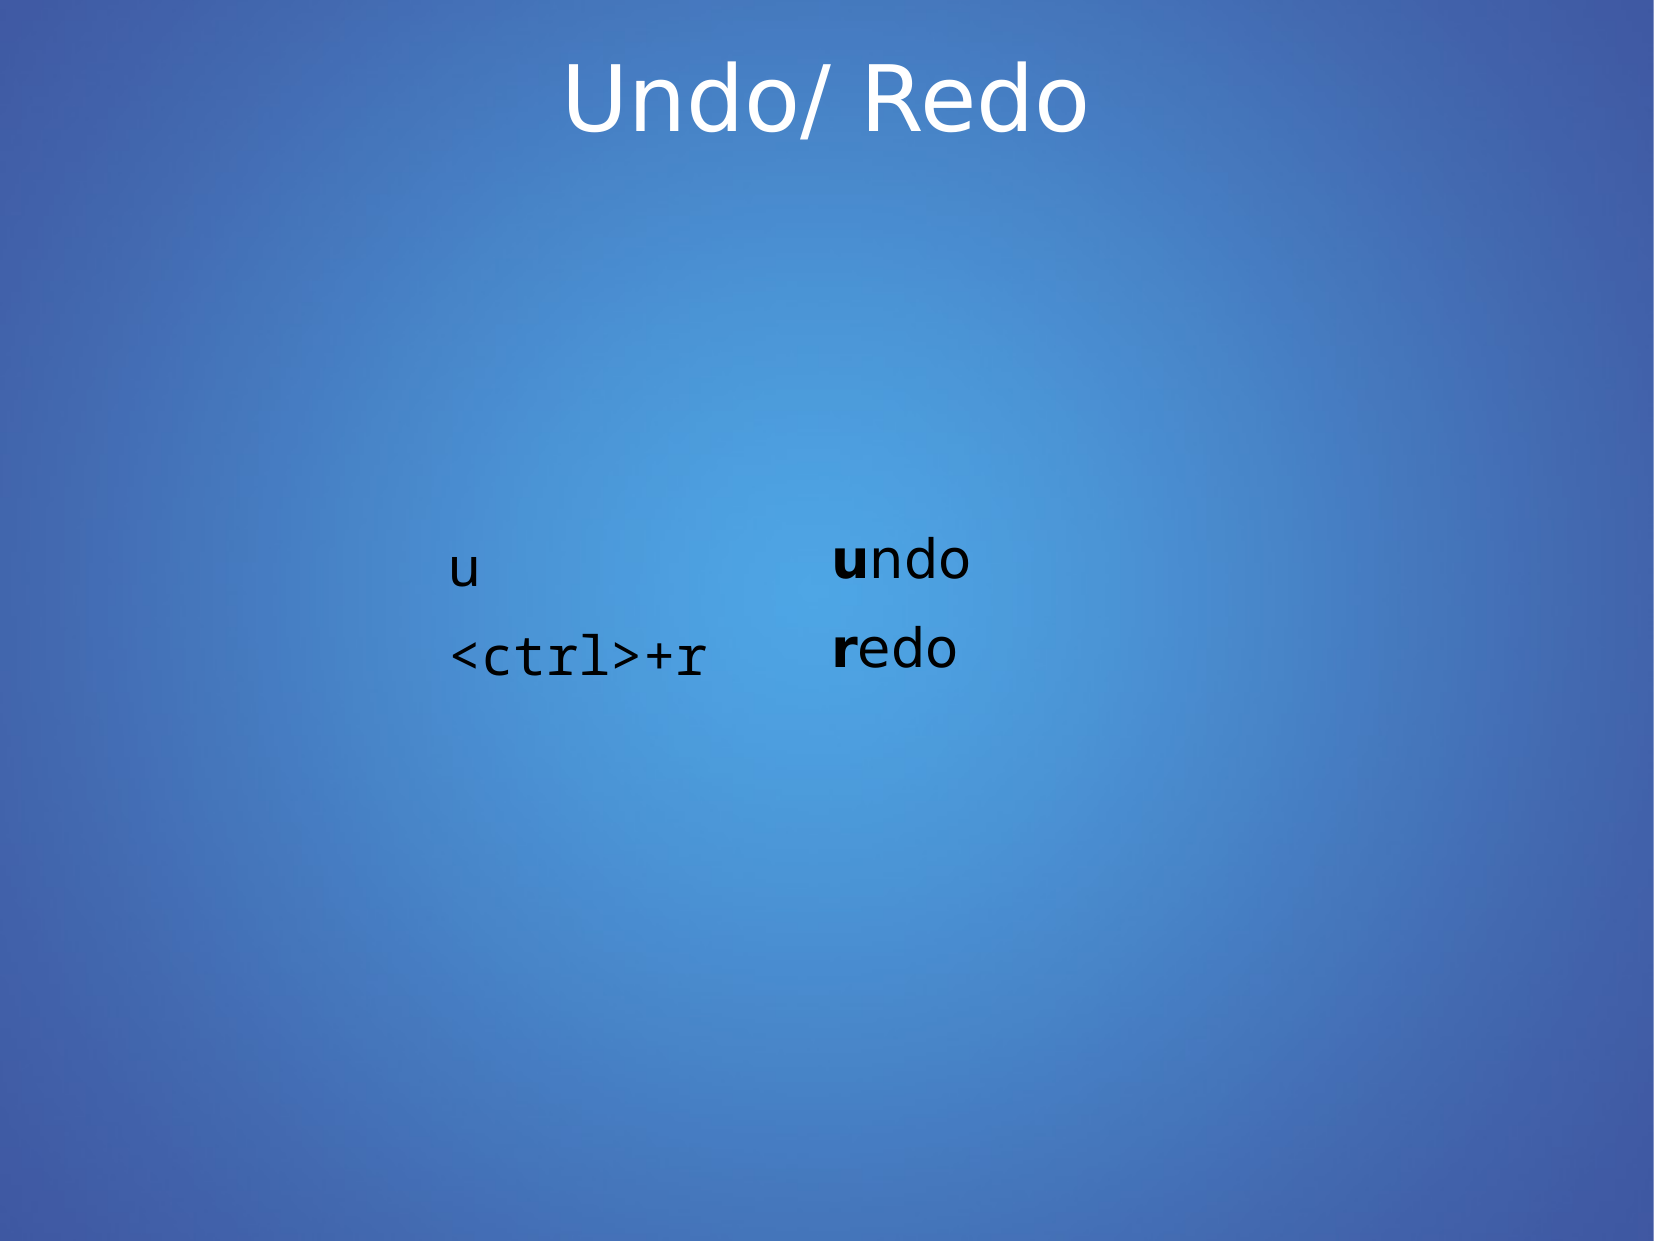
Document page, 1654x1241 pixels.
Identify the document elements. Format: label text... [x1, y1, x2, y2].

picture [0, 0, 1654, 1241]
table_header undo [816, 521, 1220, 610]
table_cell redo [816, 610, 1220, 720]
table_cell <ctrl>+r [434, 610, 816, 720]
table_header u [434, 521, 816, 610]
title Undo/ Redo [82, 23, 1571, 175]
